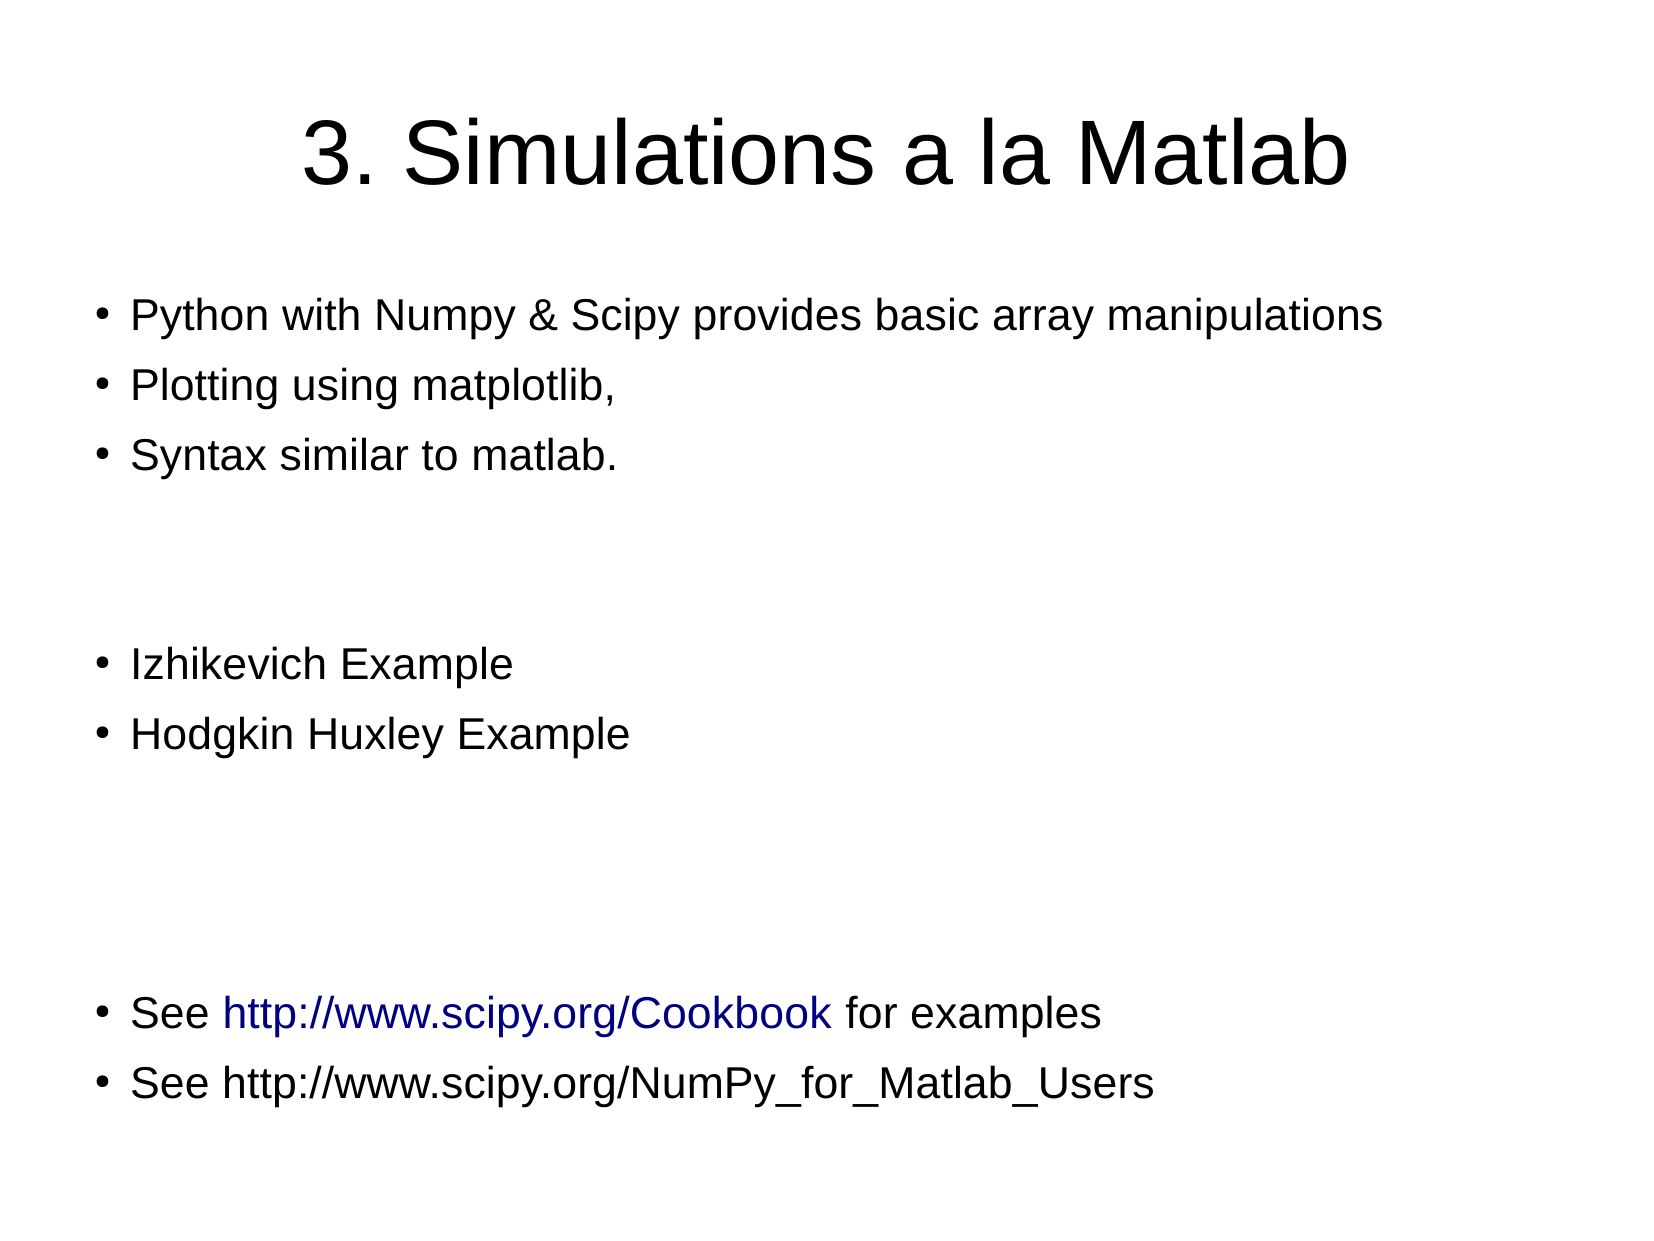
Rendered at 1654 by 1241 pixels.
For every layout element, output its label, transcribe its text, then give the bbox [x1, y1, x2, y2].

list Python with Numpy & Scipy provides basic array manipulations Plotting using matplotlib, Syntax similar to matlab. Izhikevich Example Hodgkin Huxley Example See http://www.scipy.org/Cookbook for examples See http://www.scipy.org/NumPy_for_Matlab_Users [82, 290, 1571, 1109]
title 3. Simulations a la Matlab [82, 56, 1571, 250]
